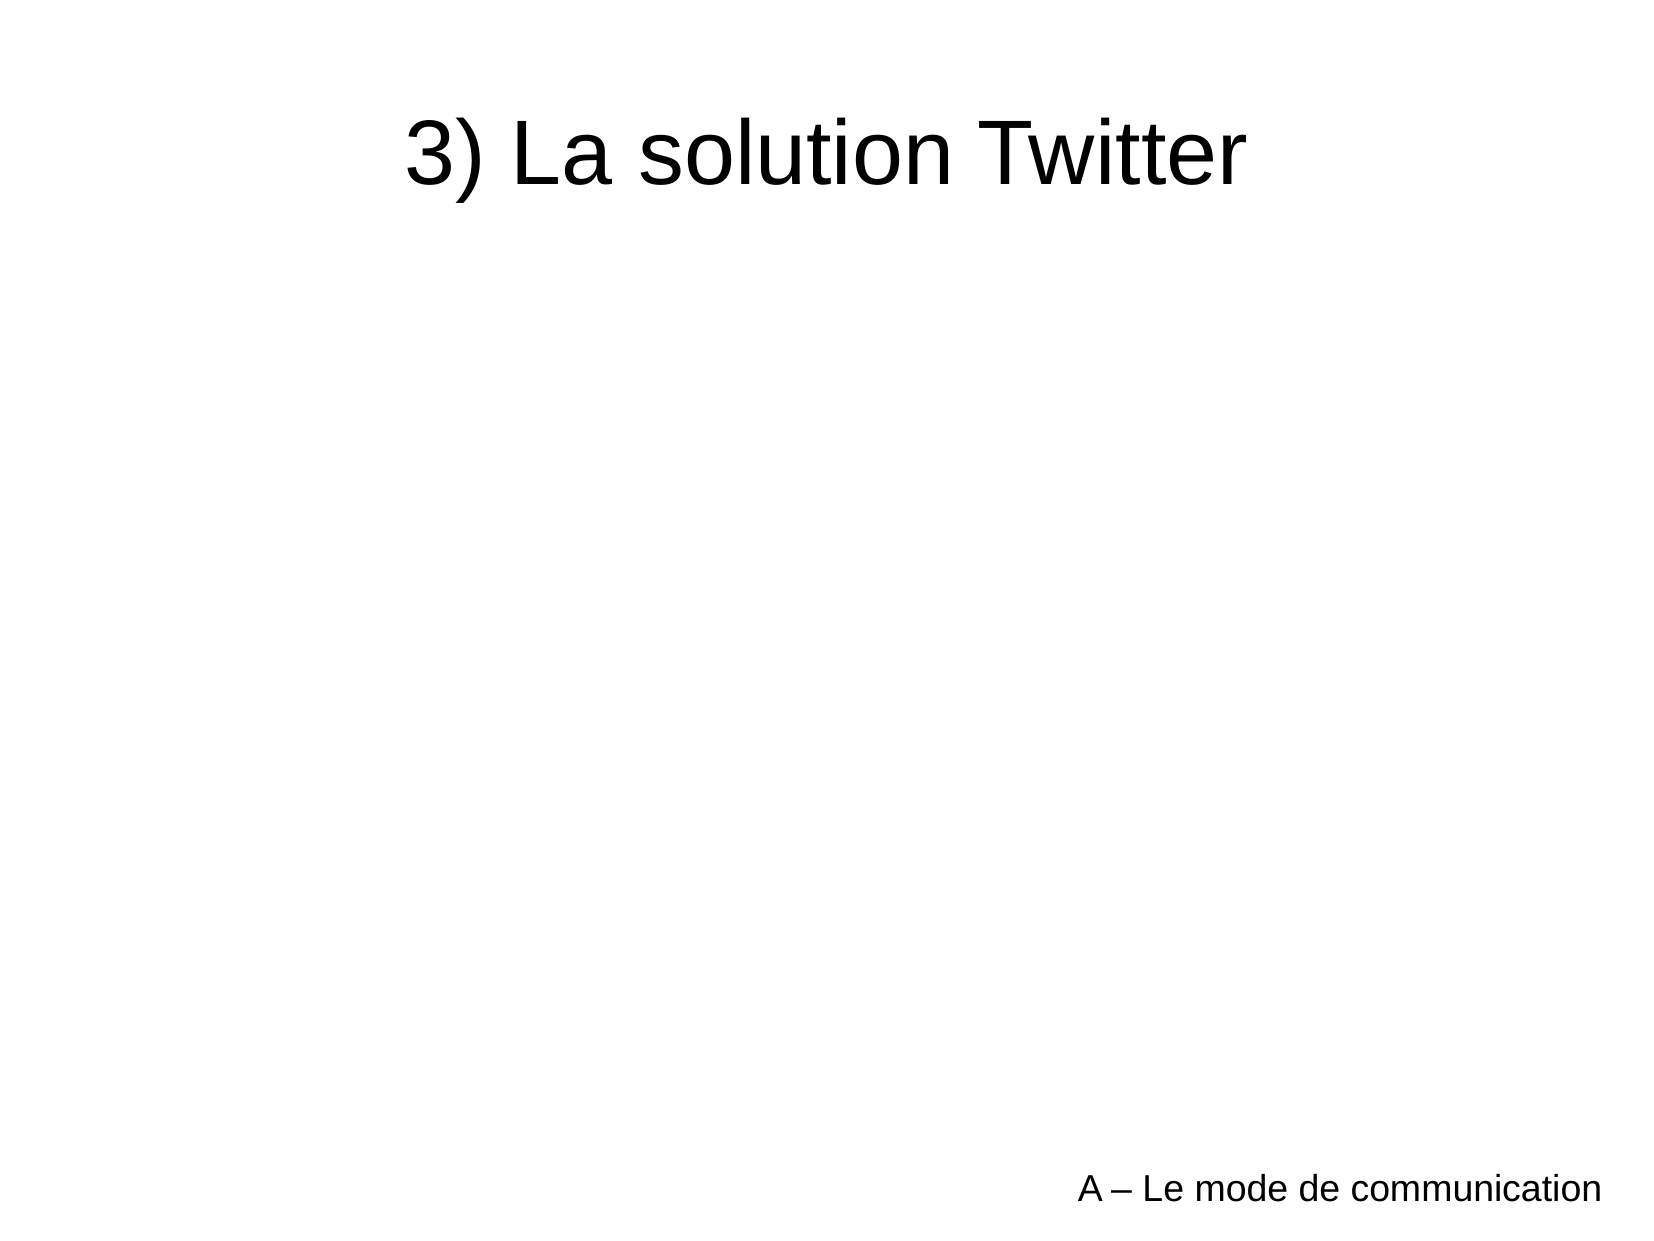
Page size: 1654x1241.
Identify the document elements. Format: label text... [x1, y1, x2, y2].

text_box A – Le mode de communication [1063, 1159, 1617, 1217]
title 3) La solution Twitter [82, 49, 1571, 257]
